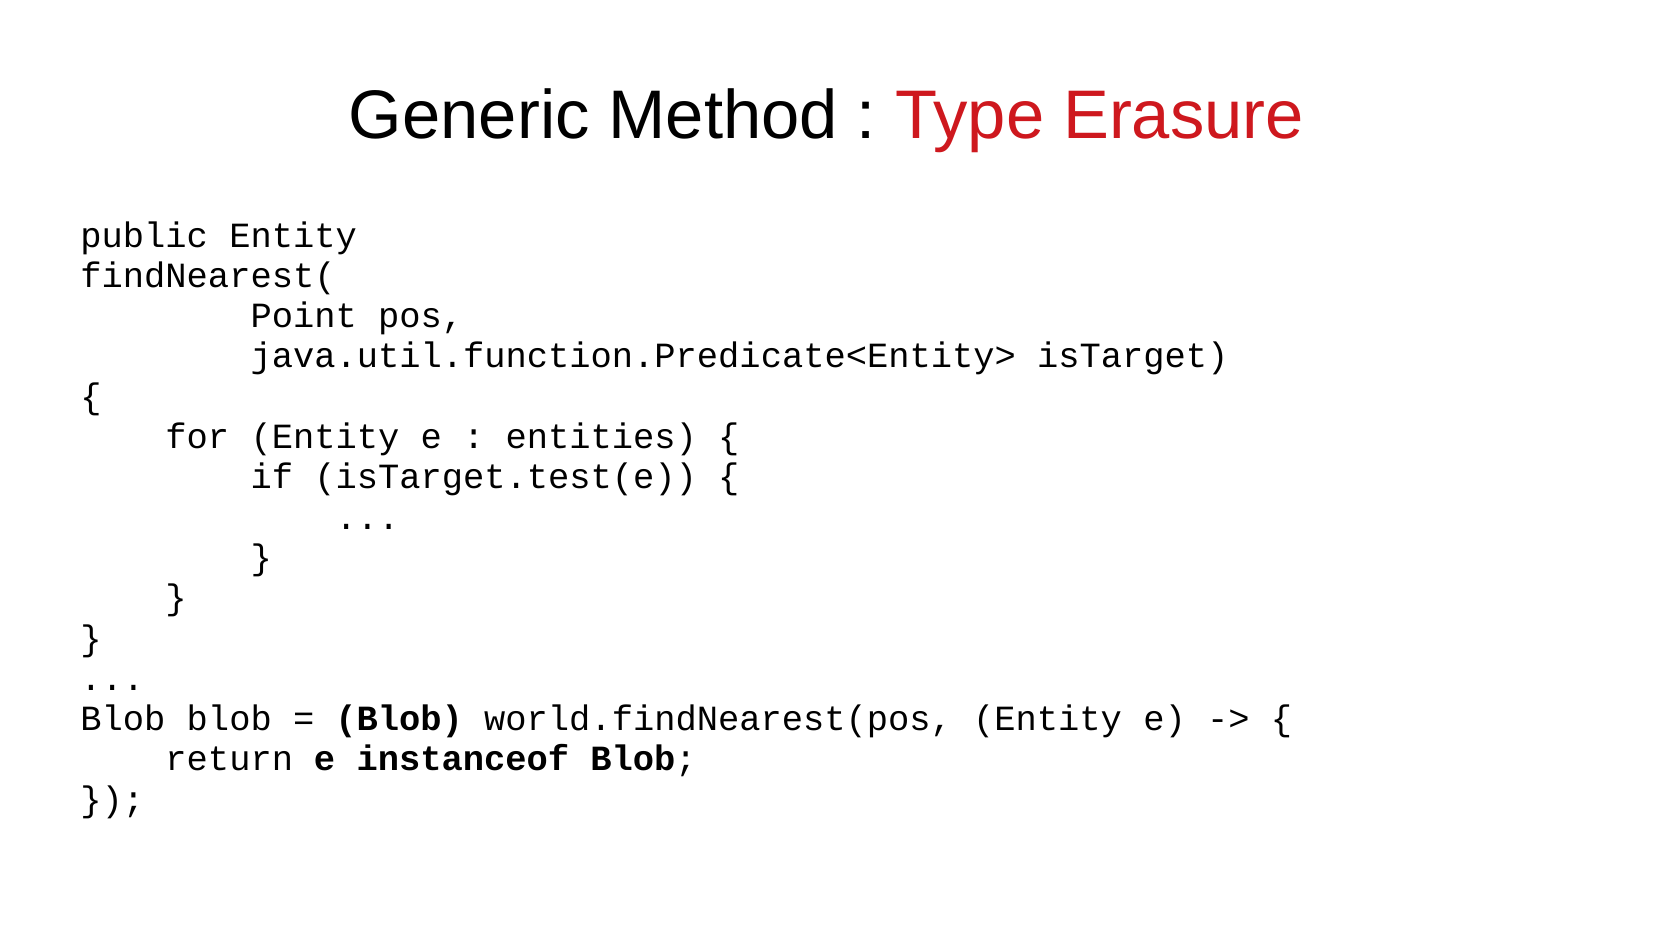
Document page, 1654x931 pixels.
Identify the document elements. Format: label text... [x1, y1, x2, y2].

title Generic Method : Type Erasure [82, 37, 1571, 193]
list public Entity findNearest( Point pos, java.util.function.Predicate<Entity> isTarget) { for (Entity e : entities) { if (isTarget.test(e)) { ... } } } ... Blob blob = (Blob) world.findNearest(pos, (Entity e) -> { return e instanceof Blob; }); [30, 217, 1591, 826]
